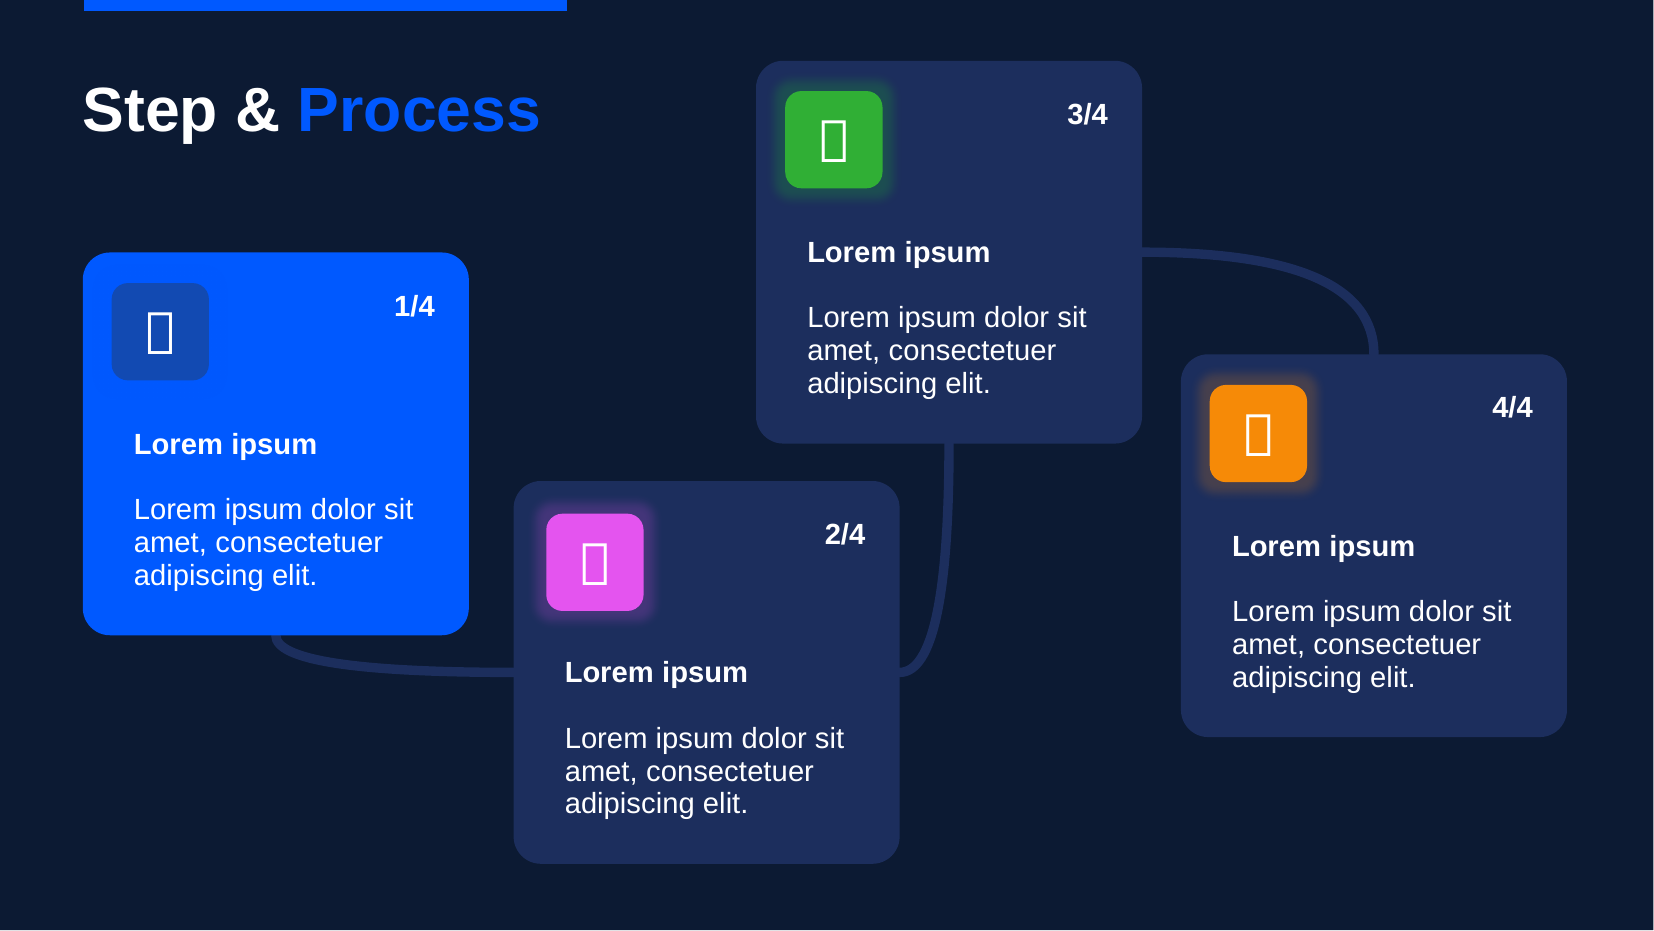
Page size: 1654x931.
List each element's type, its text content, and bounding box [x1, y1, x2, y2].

text_box  [111, 283, 209, 381]
text_box Lorem ipsum Lorem ipsum dolor sit amet, consectetuer adipiscing elit. [98, 402, 453, 617]
text_box [1180, 354, 1567, 738]
text_box  [785, 91, 883, 189]
text_box 2/4 [776, 495, 879, 574]
text_box 4/4 [1443, 368, 1547, 447]
text_box [756, 60, 1143, 444]
text_box  [1209, 384, 1308, 483]
text_box Lorem ipsum Lorem ipsum dolor sit amet, consectetuer adipiscing elit. [1196, 503, 1551, 719]
text_box Lorem ipsum Lorem ipsum dolor sit amet, consectetuer adipiscing elit. [771, 210, 1126, 426]
text_box [82, 252, 469, 636]
text_box Lorem ipsum Lorem ipsum dolor sit amet, consectetuer adipiscing elit. [529, 630, 884, 846]
text_box  [546, 513, 644, 611]
text_box [513, 481, 900, 864]
text_box 1/4 [345, 267, 449, 345]
text_box 3/4 [1018, 75, 1122, 153]
title Step & Process [82, 75, 676, 188]
